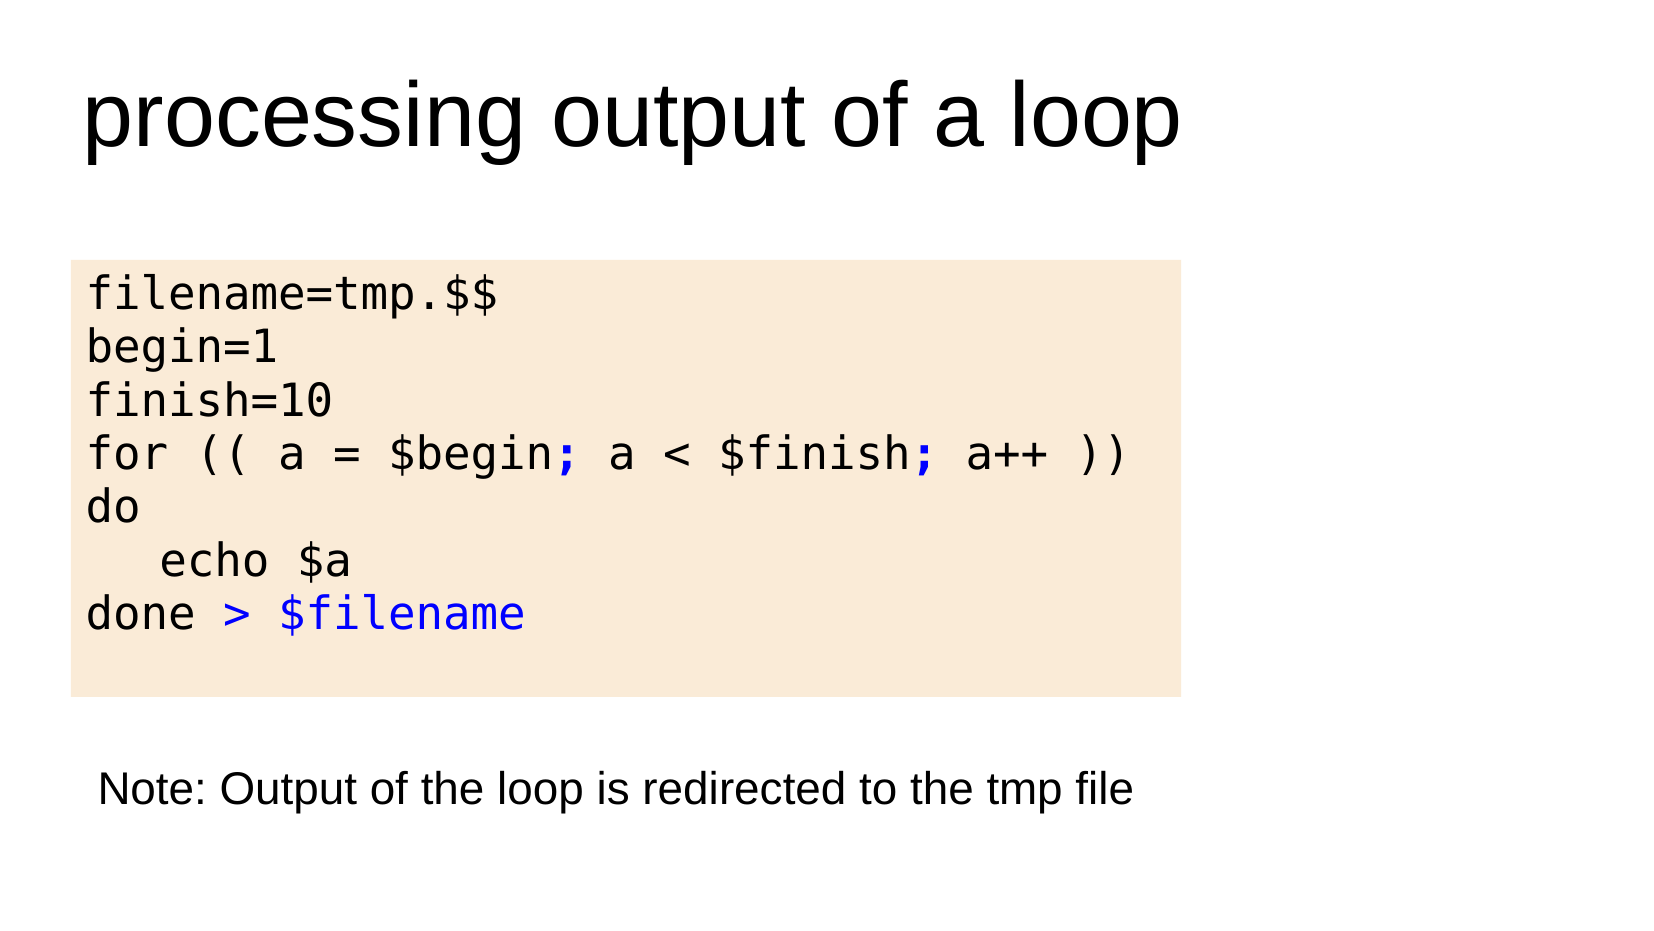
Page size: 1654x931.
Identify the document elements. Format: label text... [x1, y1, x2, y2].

text_box filename=tmp.$$ begin=1 finish=10 for (( a = $begin; a < $finish; a++ )) do echo $a done > $filename [70, 259, 1182, 697]
title processing output of a loop [82, 37, 1571, 193]
text_box Note: Output of the loop is redirected to the tmp file [82, 755, 1489, 823]
